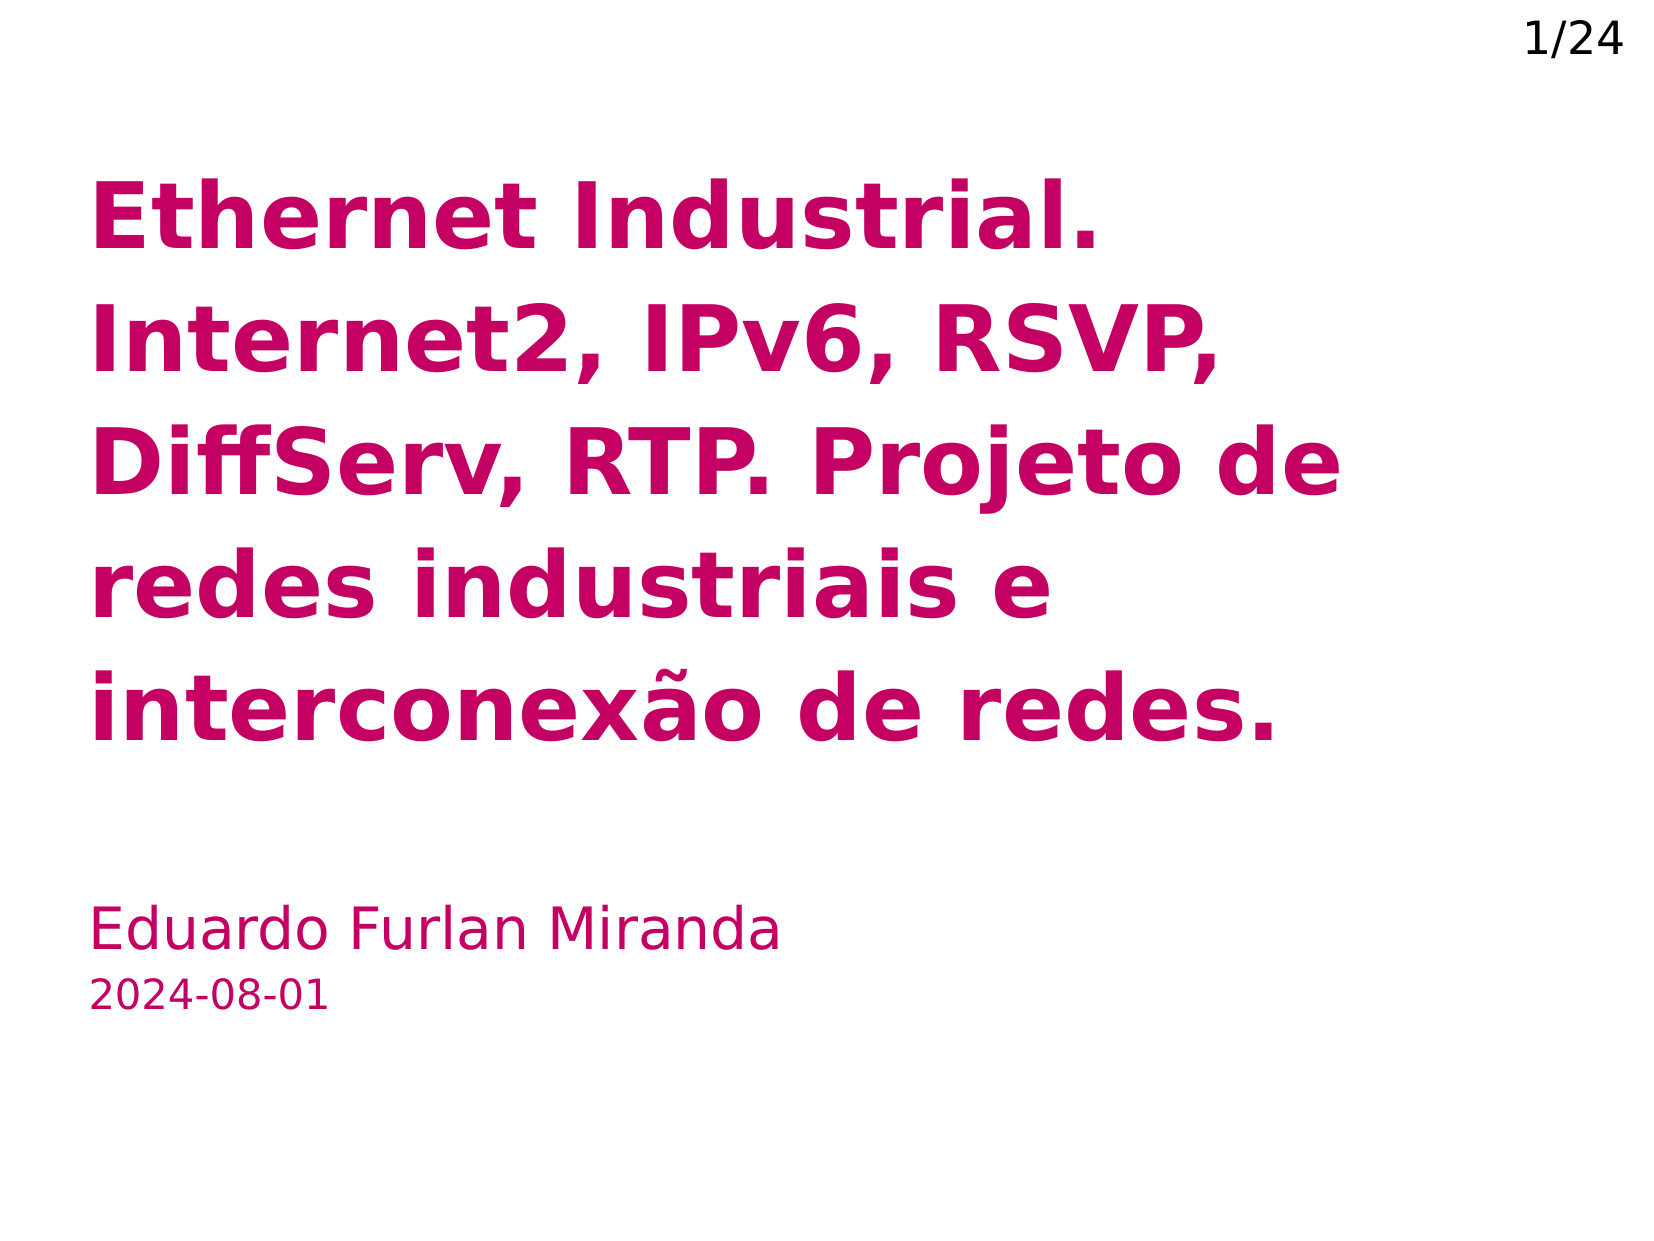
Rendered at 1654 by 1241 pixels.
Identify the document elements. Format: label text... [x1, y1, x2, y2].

title Ethernet Industrial. Internet2, IPv6, RSVP, DiffServ, RTP. Projeto de redes industriais e interconexão de redes. Eduardo Furlan Miranda 2024-08-01 [88, 29, 1565, 1205]
